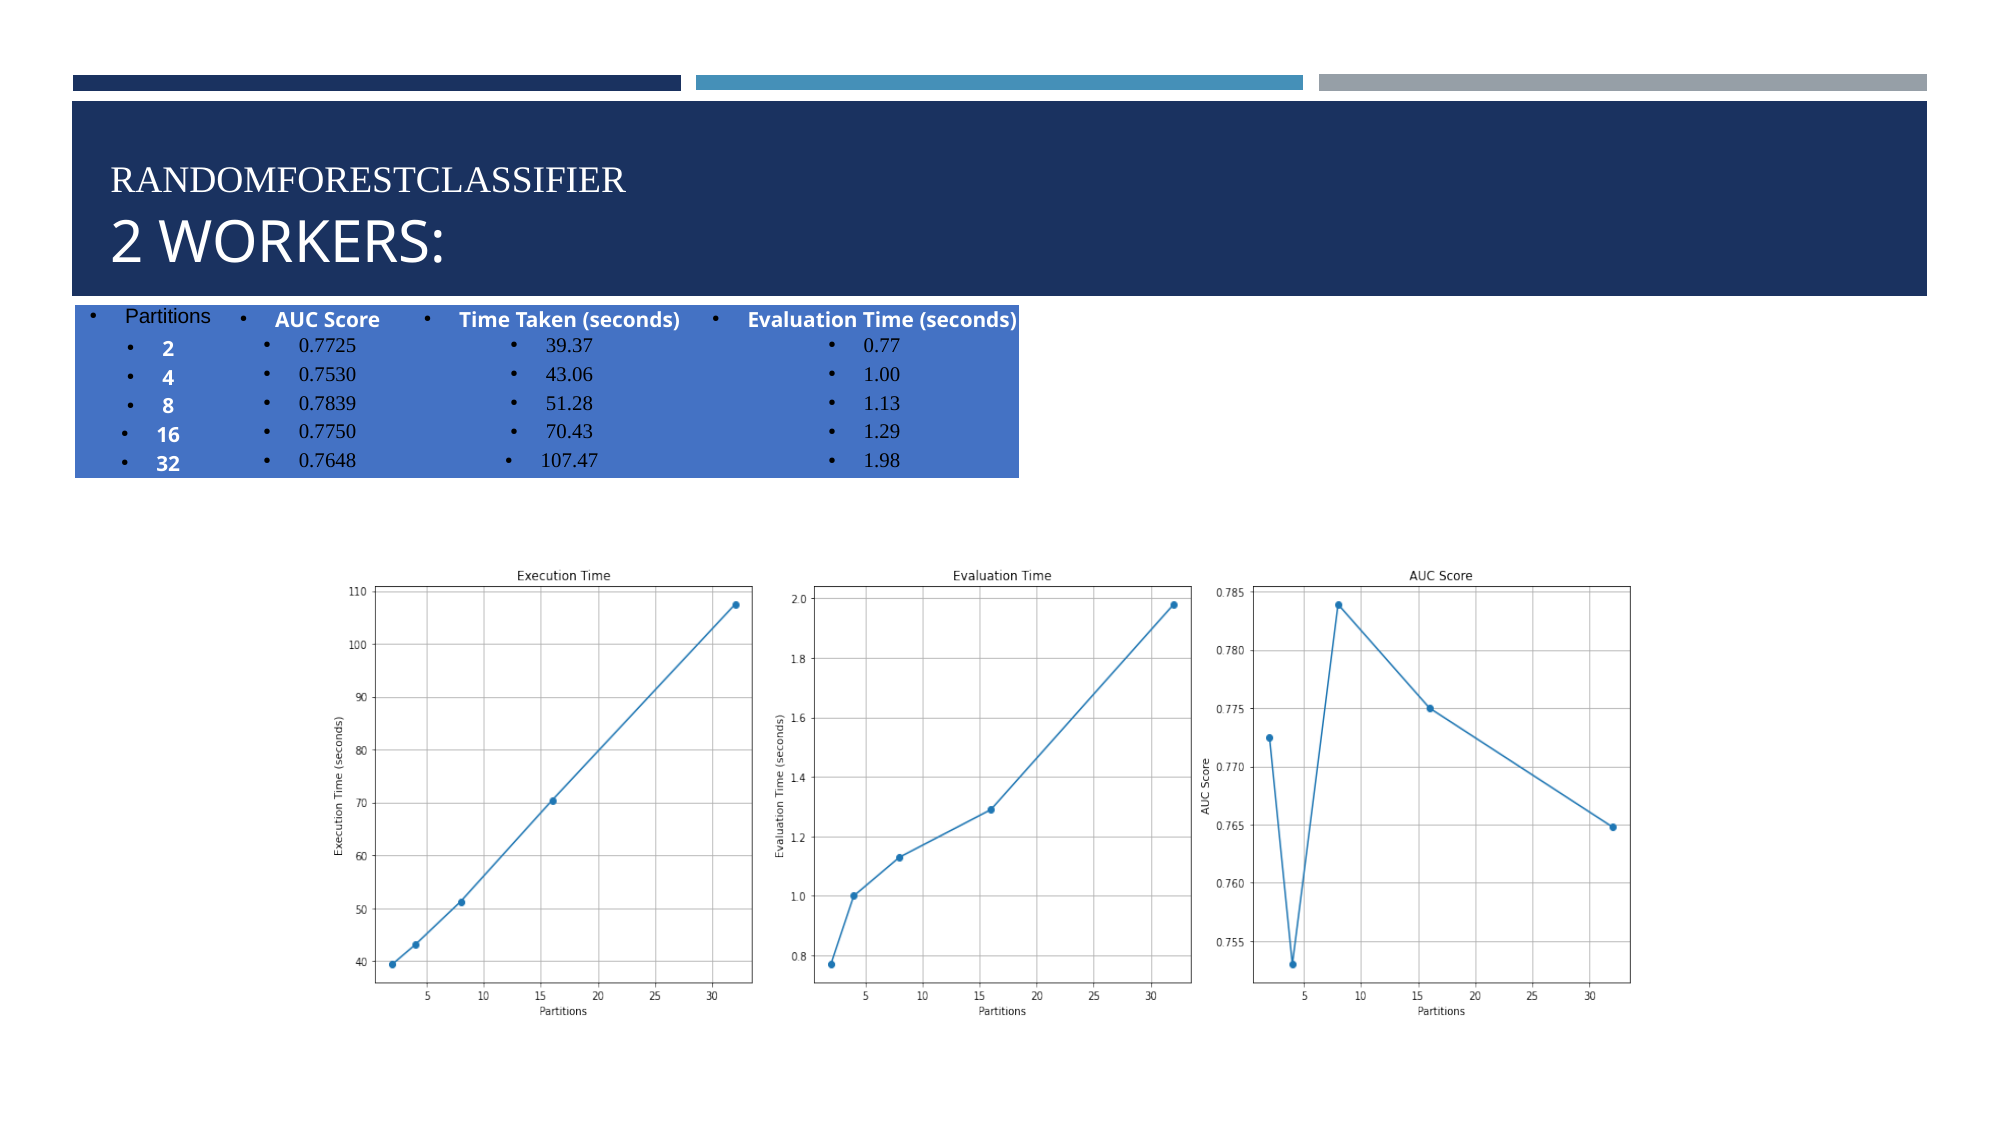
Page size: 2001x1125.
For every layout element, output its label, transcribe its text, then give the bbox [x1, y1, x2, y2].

table_cell 1.13 [710, 391, 1019, 420]
table_cell 51.28 [394, 391, 710, 420]
table_cell 70.43 [394, 420, 710, 449]
table_header Evaluation Time (seconds) [710, 305, 1019, 333]
table_cell 0.7750 [226, 420, 394, 449]
table_cell 0.7725 [226, 333, 394, 362]
table_cell 1.29 [710, 420, 1019, 449]
table_header AUC Score [226, 305, 394, 333]
table_cell 0.77 [710, 333, 1019, 362]
table_cell 8 [75, 391, 226, 420]
title RandomForestClassifier 2 workers: [95, 115, 1905, 282]
picture [327, 562, 1636, 1024]
table_cell 43.06 [394, 362, 710, 391]
table_cell 0.7648 [226, 449, 394, 478]
table_cell 32 [75, 449, 226, 478]
table_cell 1.00 [710, 362, 1019, 391]
table_header Time Taken (seconds) [394, 305, 710, 333]
table_cell 107.47 [394, 449, 710, 478]
table_cell 0.7839 [226, 391, 394, 420]
table_cell 0.7530 [226, 362, 394, 391]
table_cell 39.37 [394, 333, 710, 362]
table_cell 16 [75, 420, 226, 449]
table_cell 2 [75, 333, 226, 362]
table_header Partitions [75, 305, 226, 333]
table_cell 1.98 [710, 449, 1019, 478]
table_cell 4 [75, 362, 226, 391]
